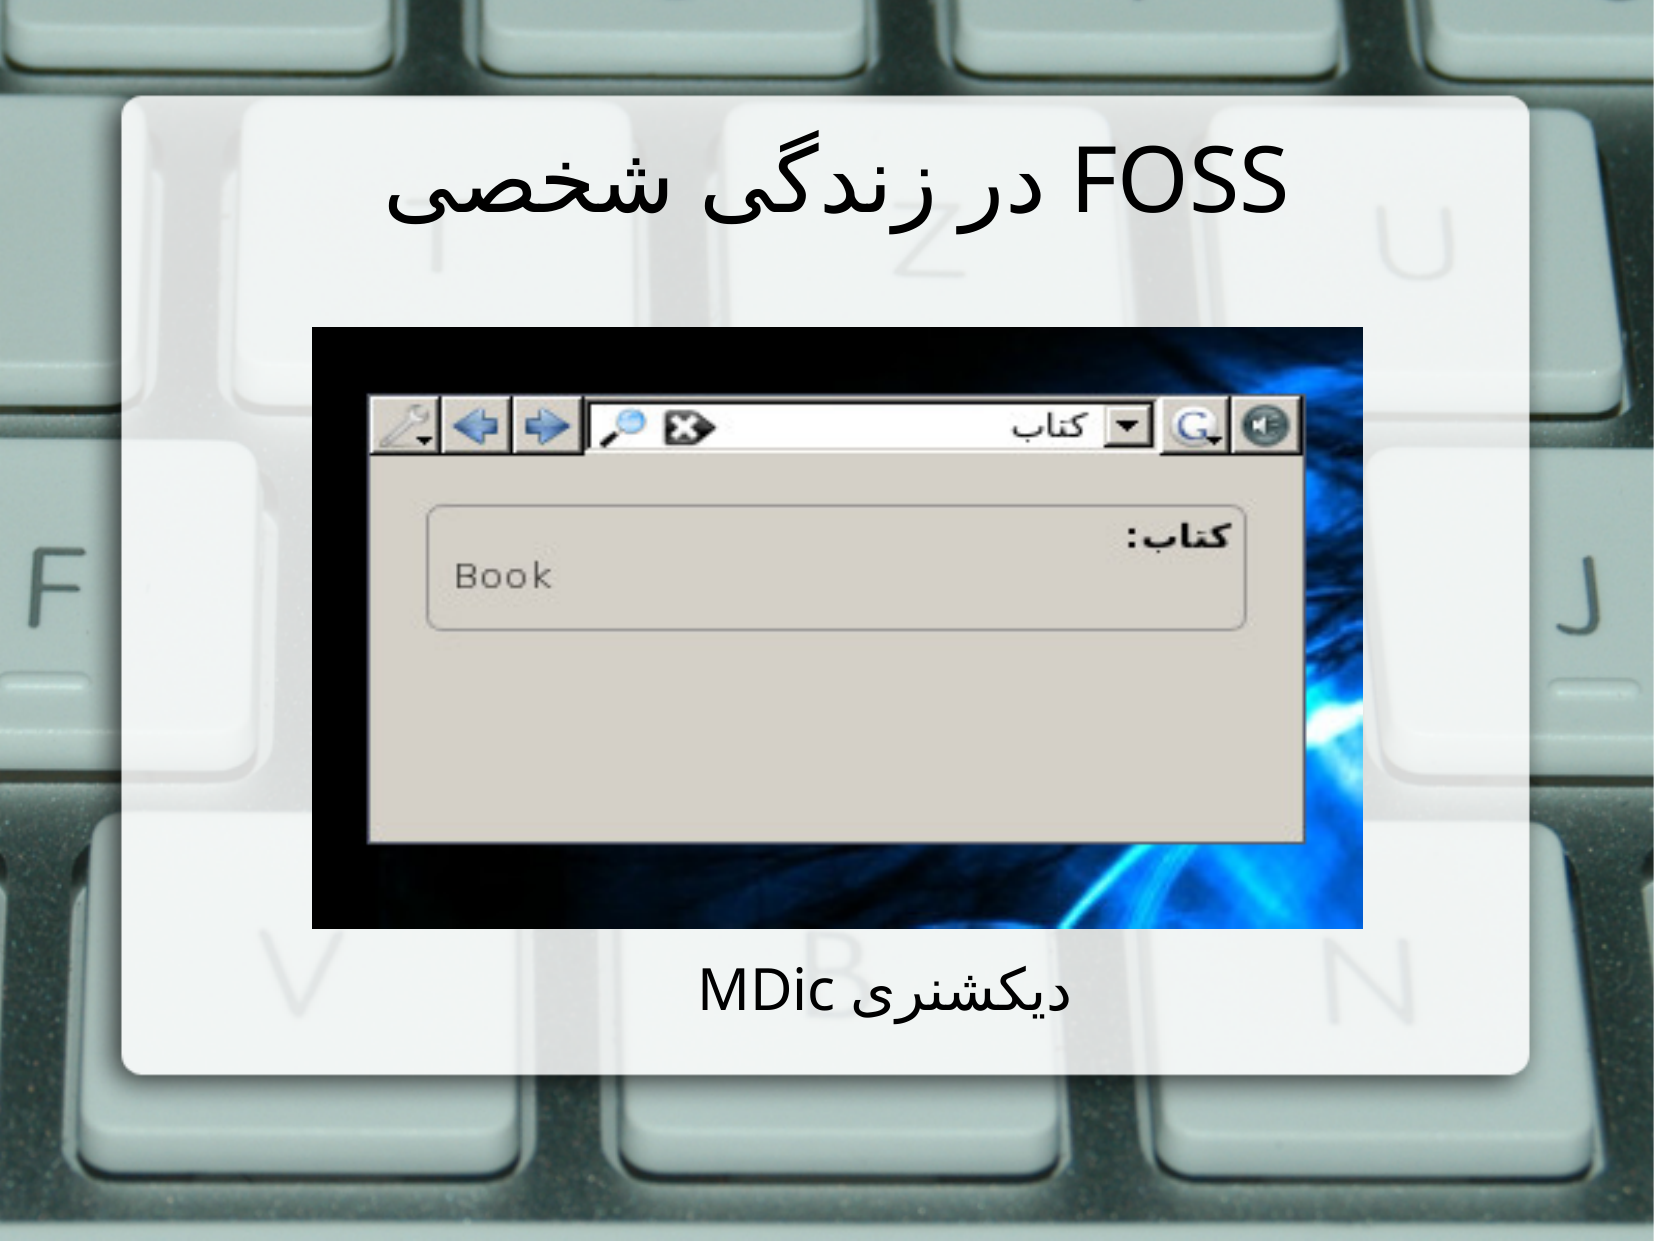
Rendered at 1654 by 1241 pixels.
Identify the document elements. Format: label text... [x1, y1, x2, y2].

text_box دیکشنری MDic [495, 937, 1276, 1045]
title FOSS در زندگی شخصی [120, 99, 1531, 266]
picture [0, 0, 1654, 1241]
